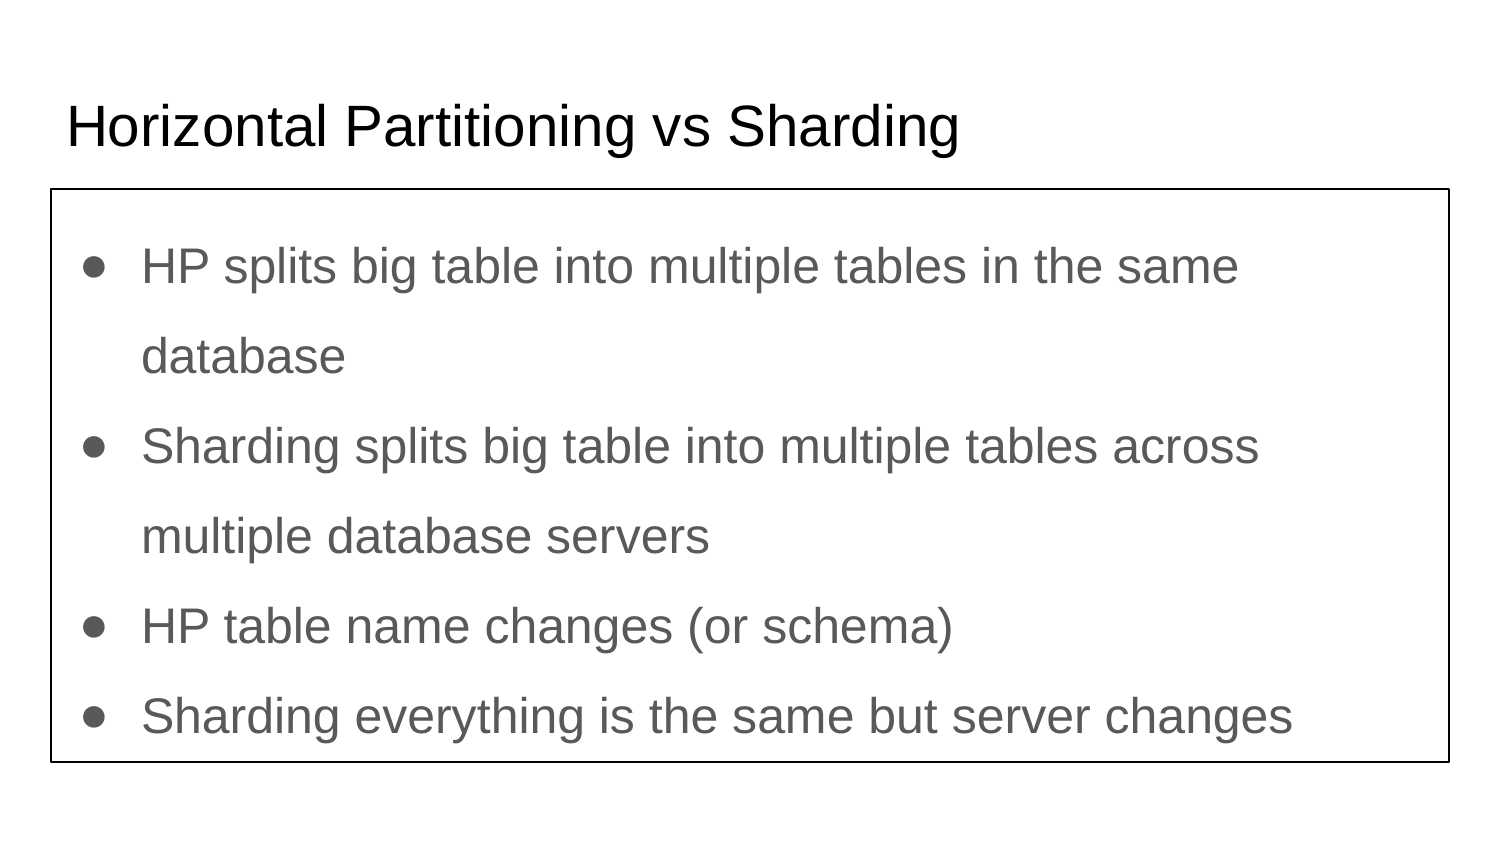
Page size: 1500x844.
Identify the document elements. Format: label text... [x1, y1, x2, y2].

list HP splits big table into multiple tables in the same database Sharding splits big table into multiple tables across multiple database servers HP table name changes (or schema) Sharding everything is the same but server changes [51, 189, 1449, 762]
title Horizontal Partitioning vs Sharding [51, 72, 1449, 167]
